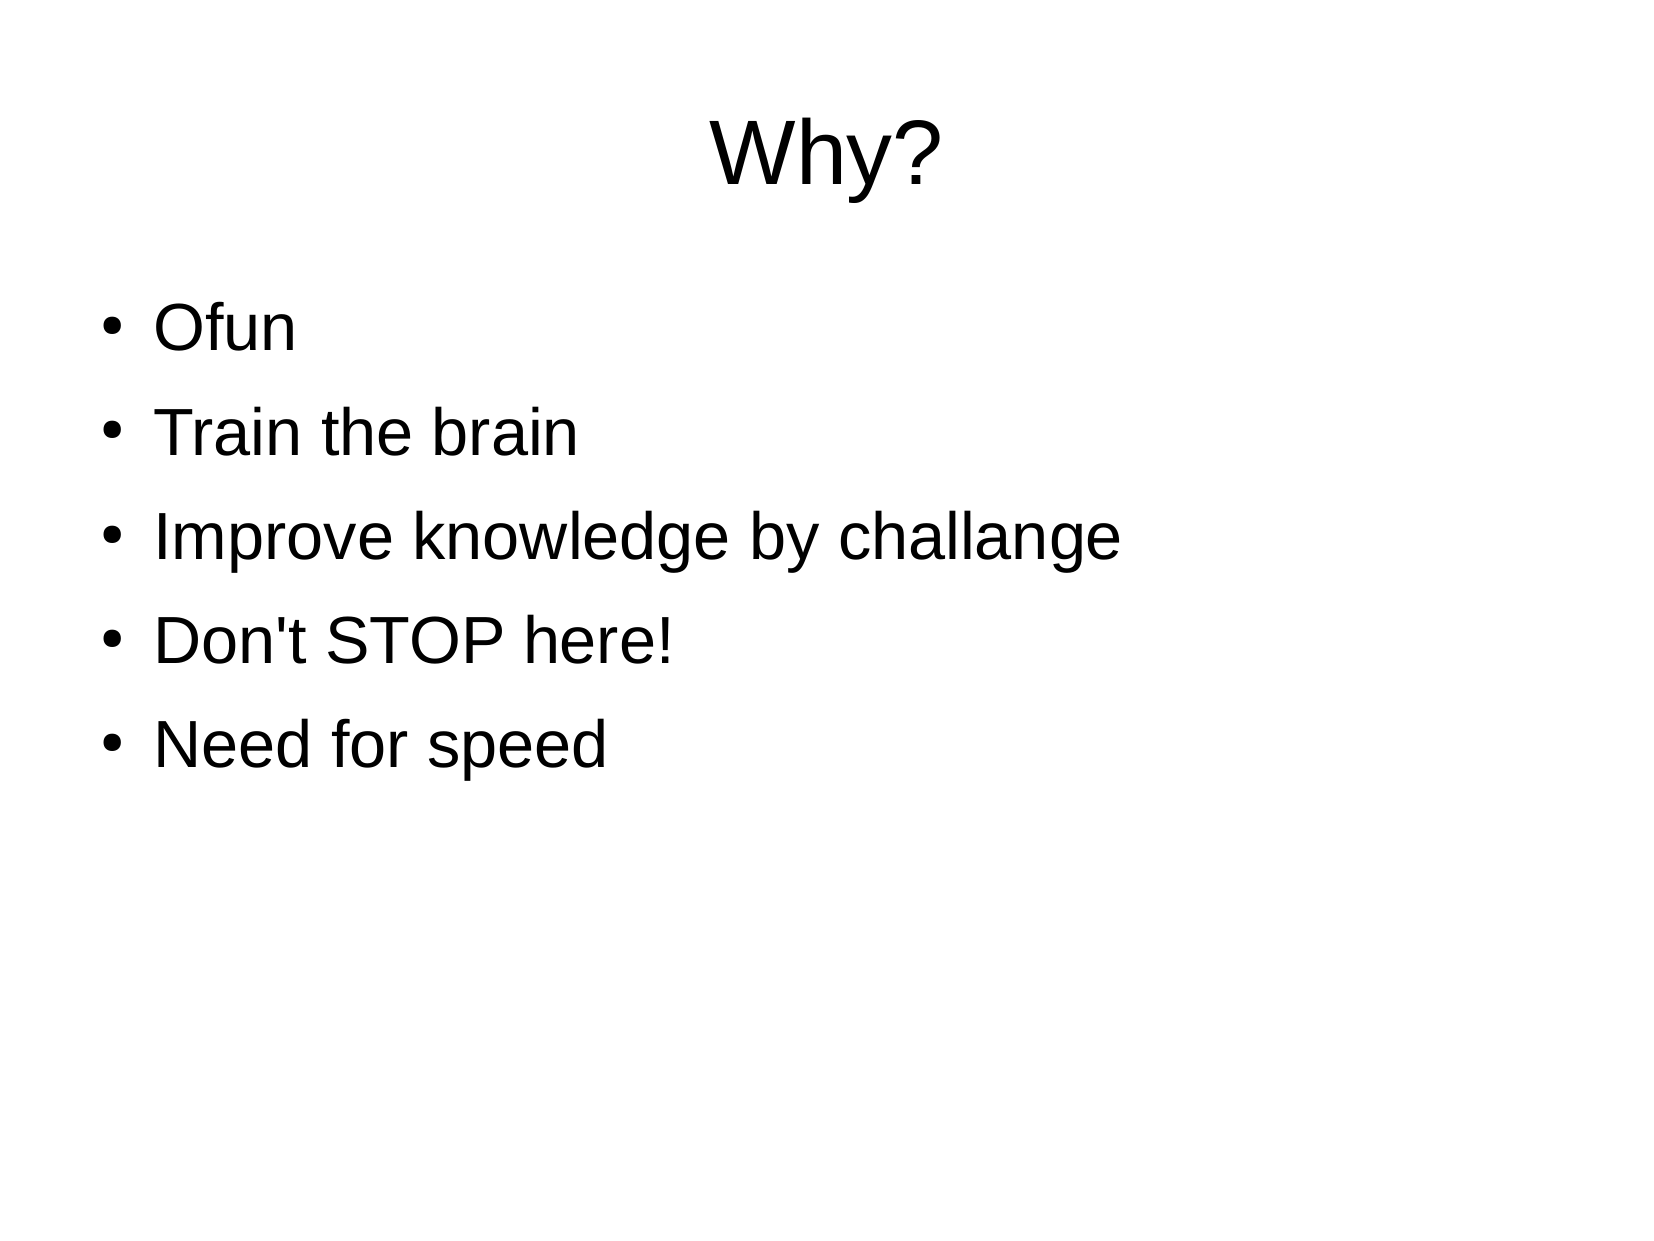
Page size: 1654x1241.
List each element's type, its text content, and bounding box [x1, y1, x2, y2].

title Why? [82, 49, 1571, 257]
list Ofun Train the brain Improve knowledge by challange Don't STOP here! Need for speed [82, 290, 1571, 1010]
